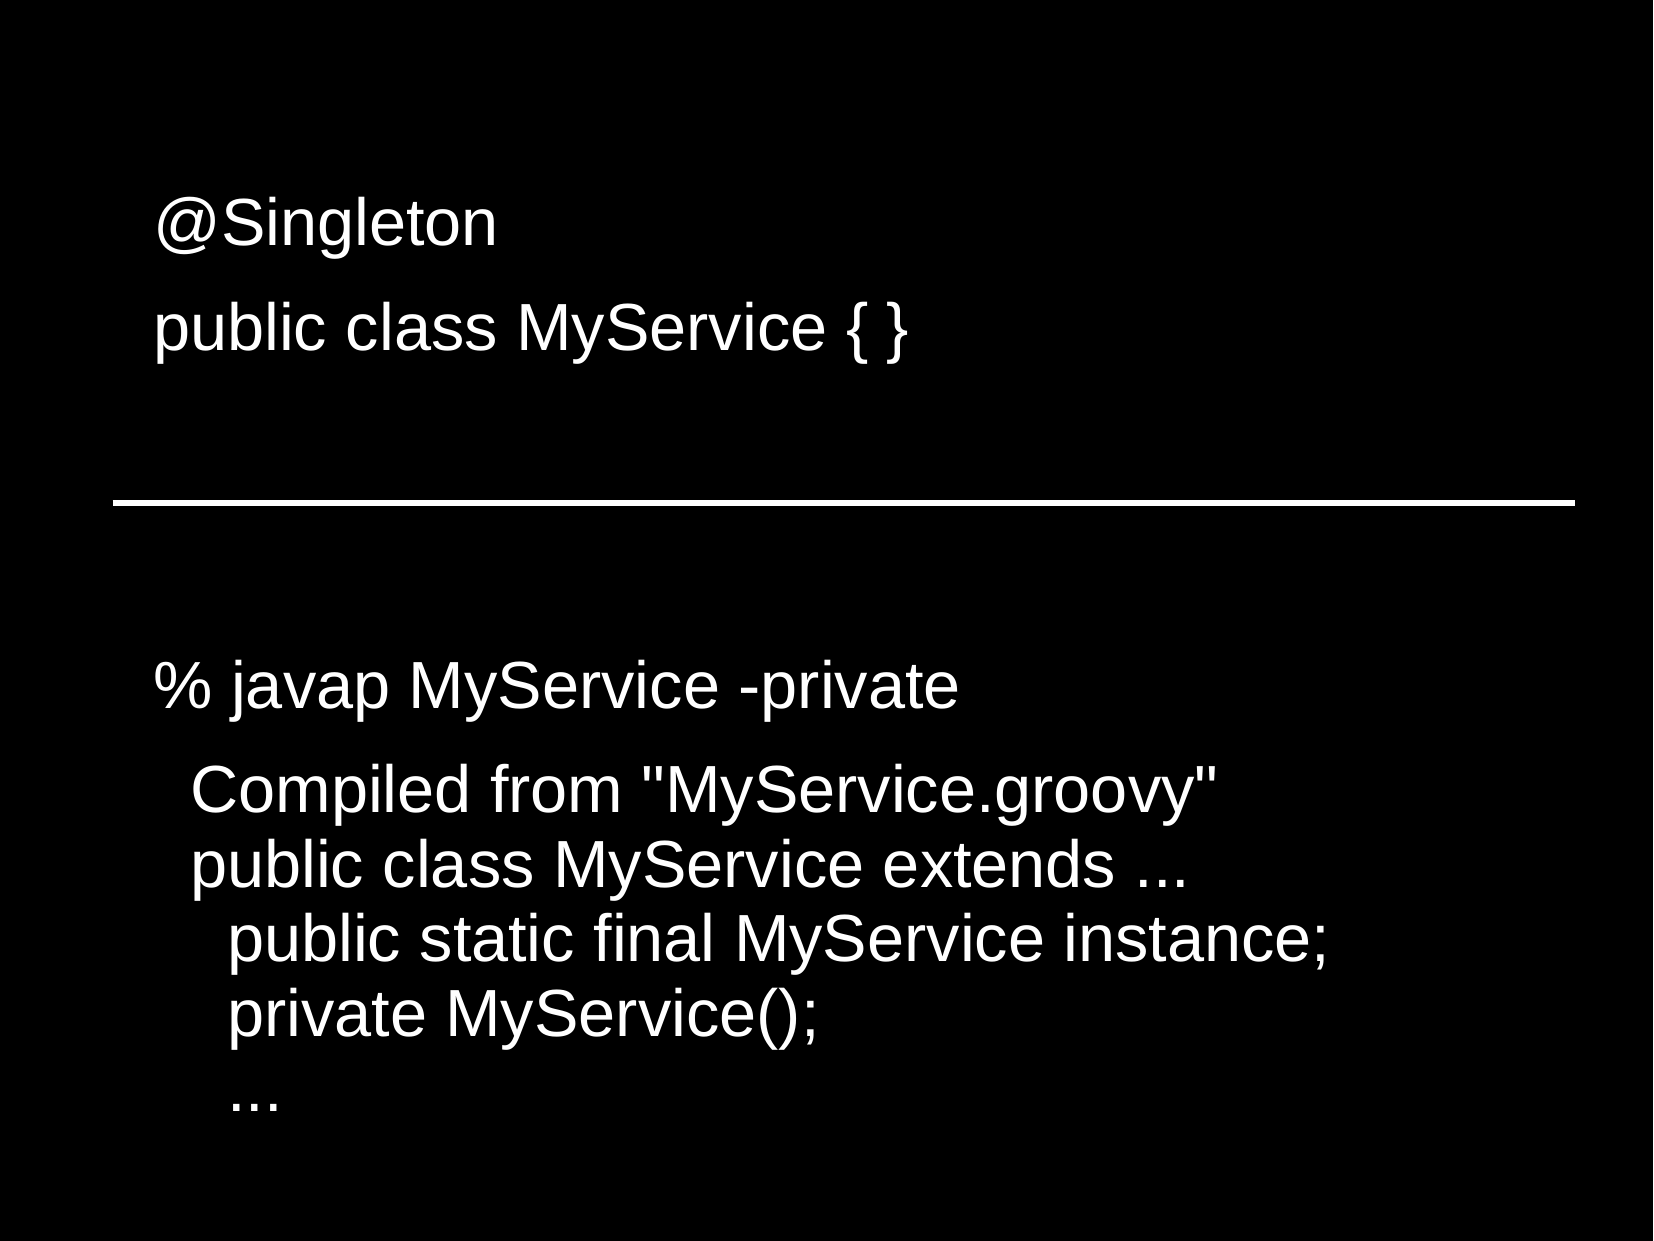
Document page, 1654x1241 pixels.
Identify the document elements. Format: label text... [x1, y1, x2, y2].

list @Singleton public class MyService { } % javap MyService -private Compiled from "MyService.groovy" public class MyService extends ... public static final MyService instance; private MyService(); ... [82, 80, 1571, 1126]
